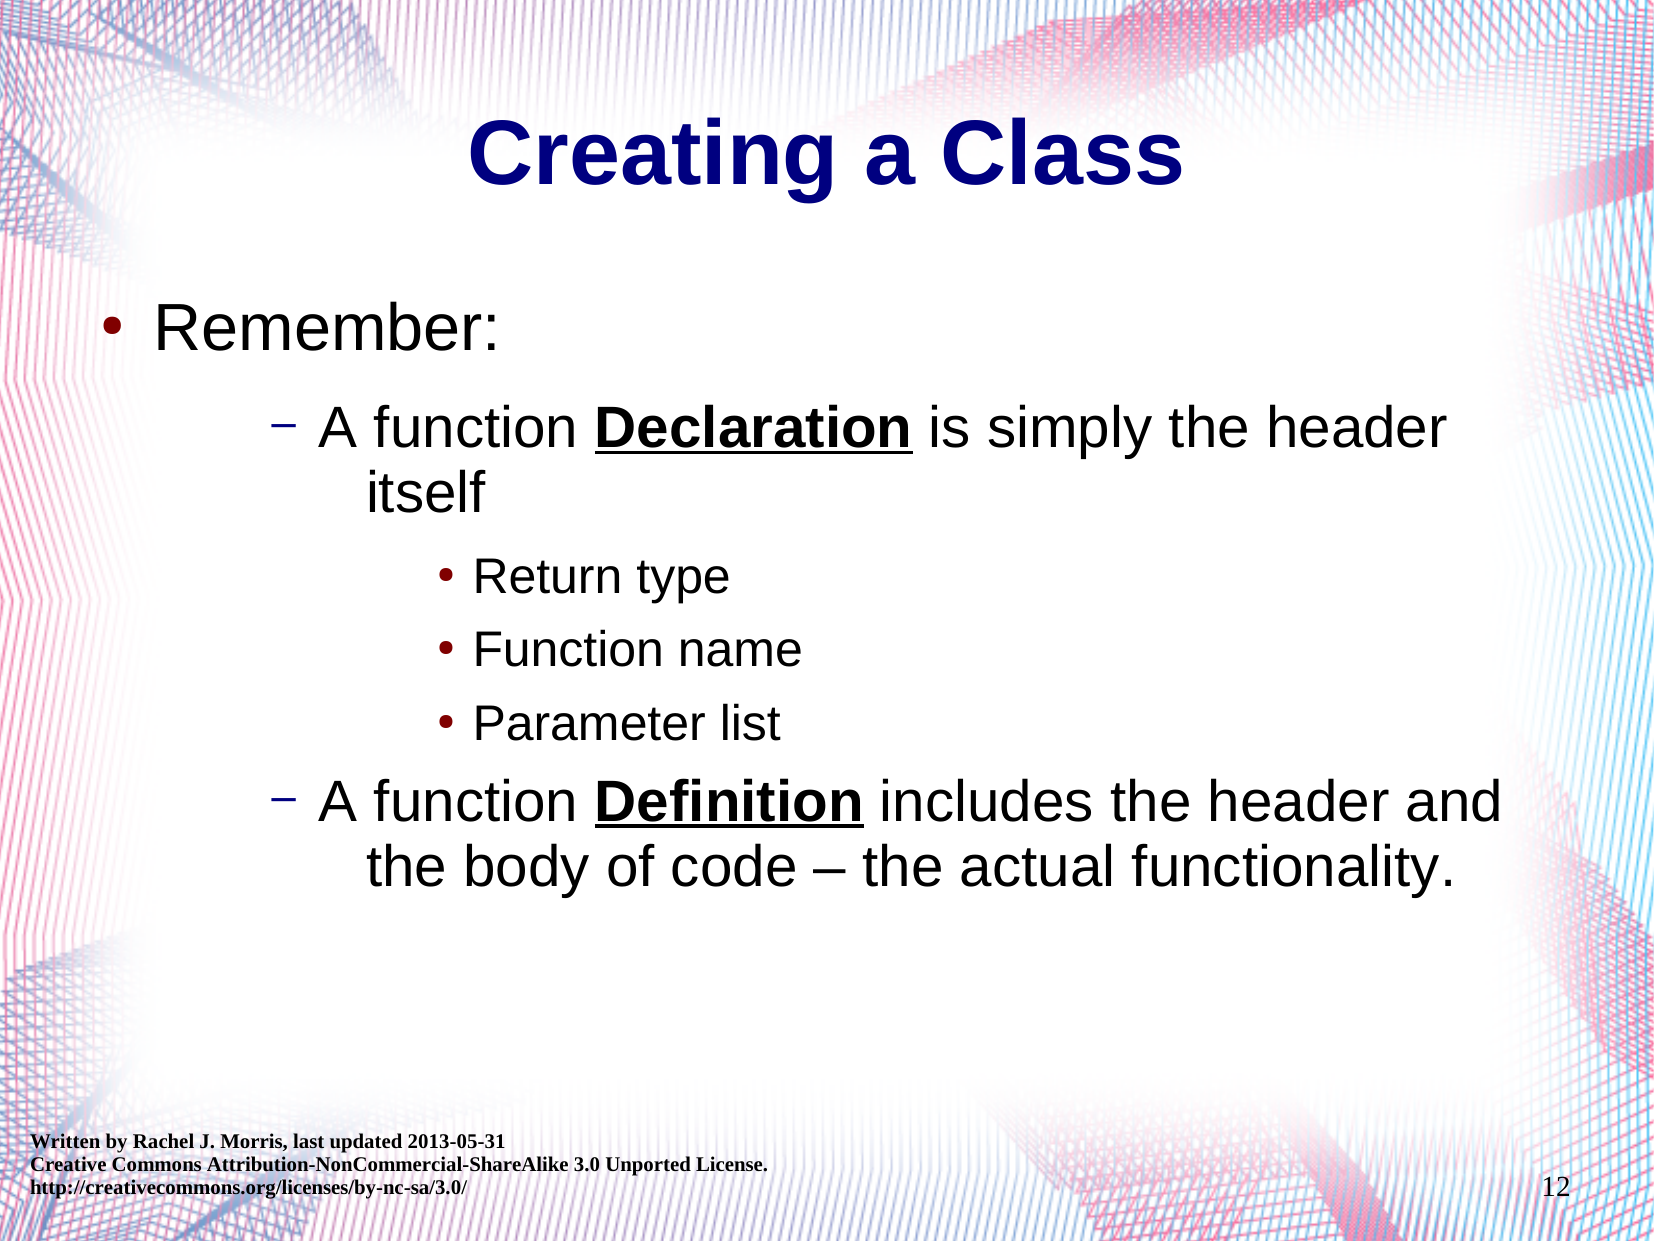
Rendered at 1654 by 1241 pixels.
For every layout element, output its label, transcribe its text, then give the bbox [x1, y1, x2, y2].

picture [0, 0, 1654, 1241]
list Remember: A function Declaration is simply the header itself Return type Function name Parameter list A function Definition includes the header and the body of code – the actual functionality. [82, 290, 1571, 1010]
title Creating a Class [82, 49, 1571, 257]
